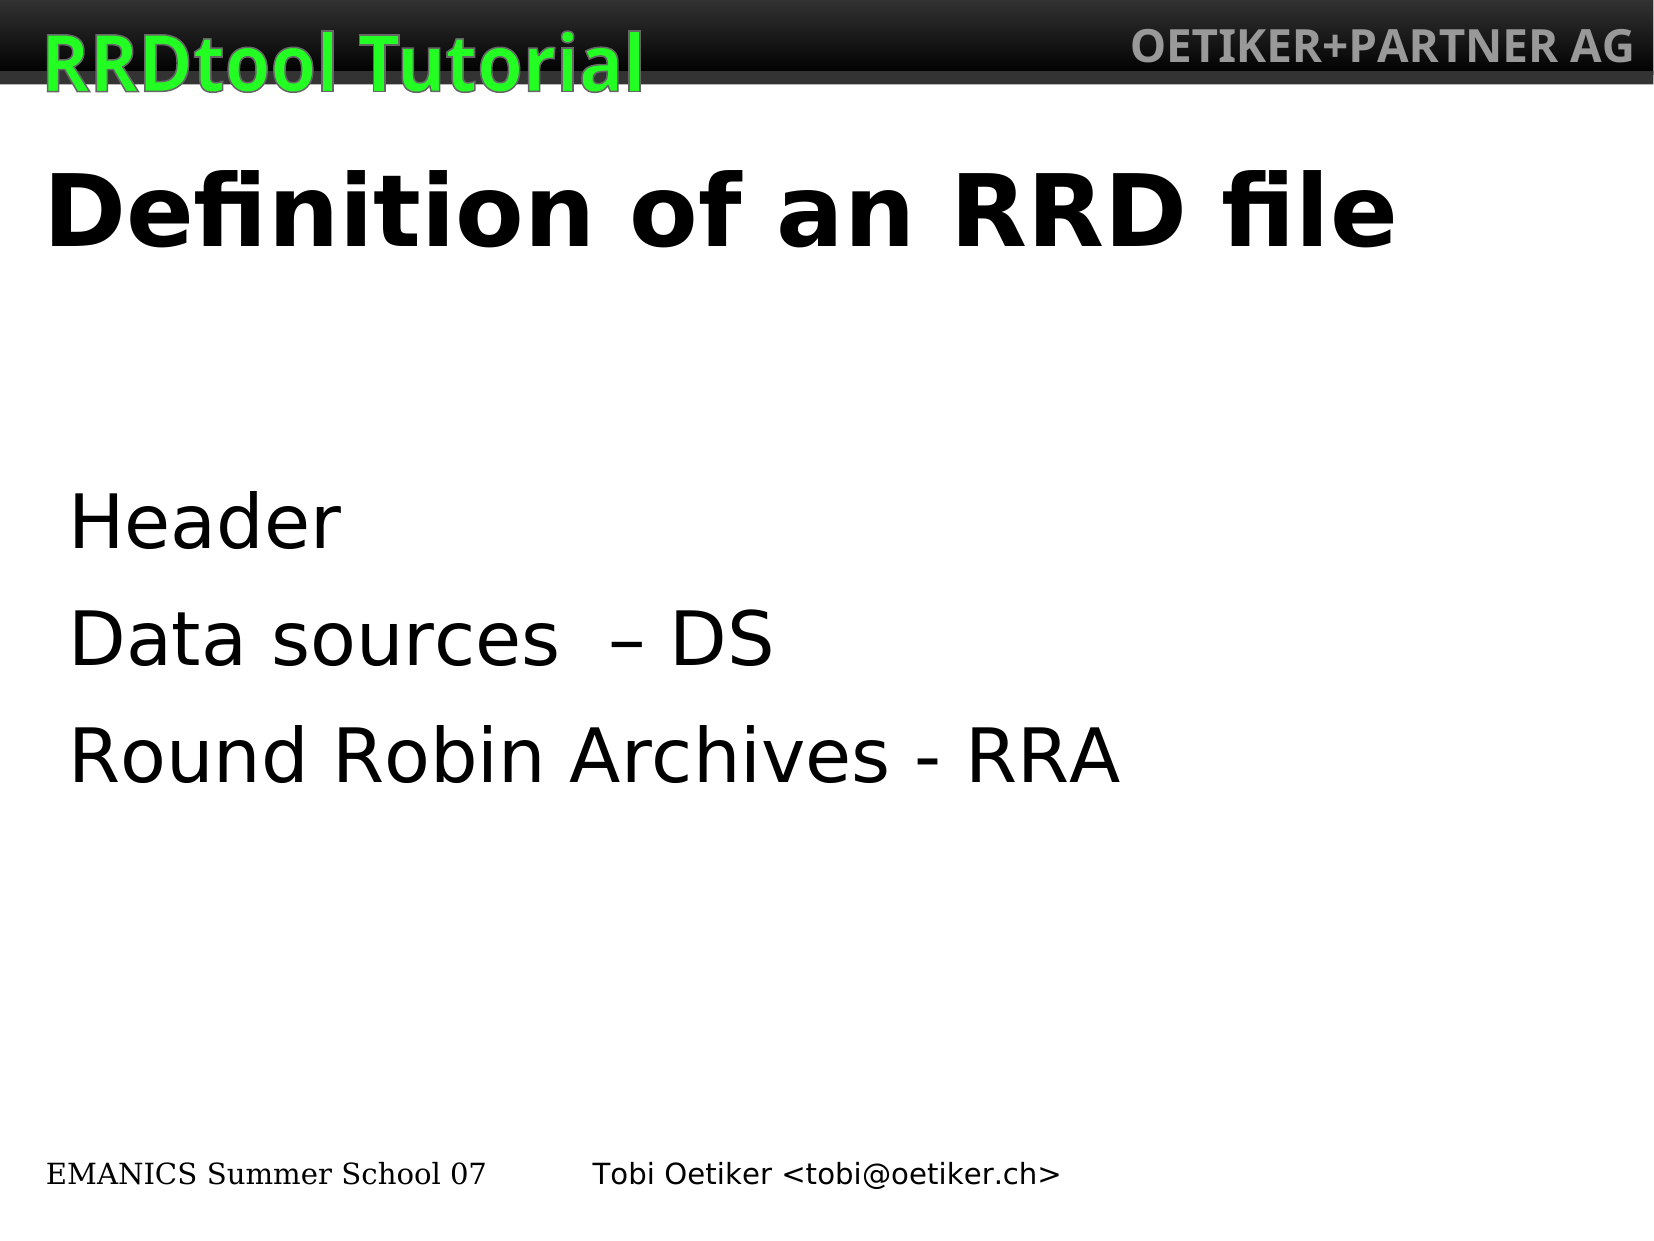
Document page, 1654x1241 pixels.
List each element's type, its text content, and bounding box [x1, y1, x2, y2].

list Header Data sources – DS Round Robin Archives - RRA [50, 478, 1571, 1064]
title Definition of an RRD file [43, 137, 1582, 287]
